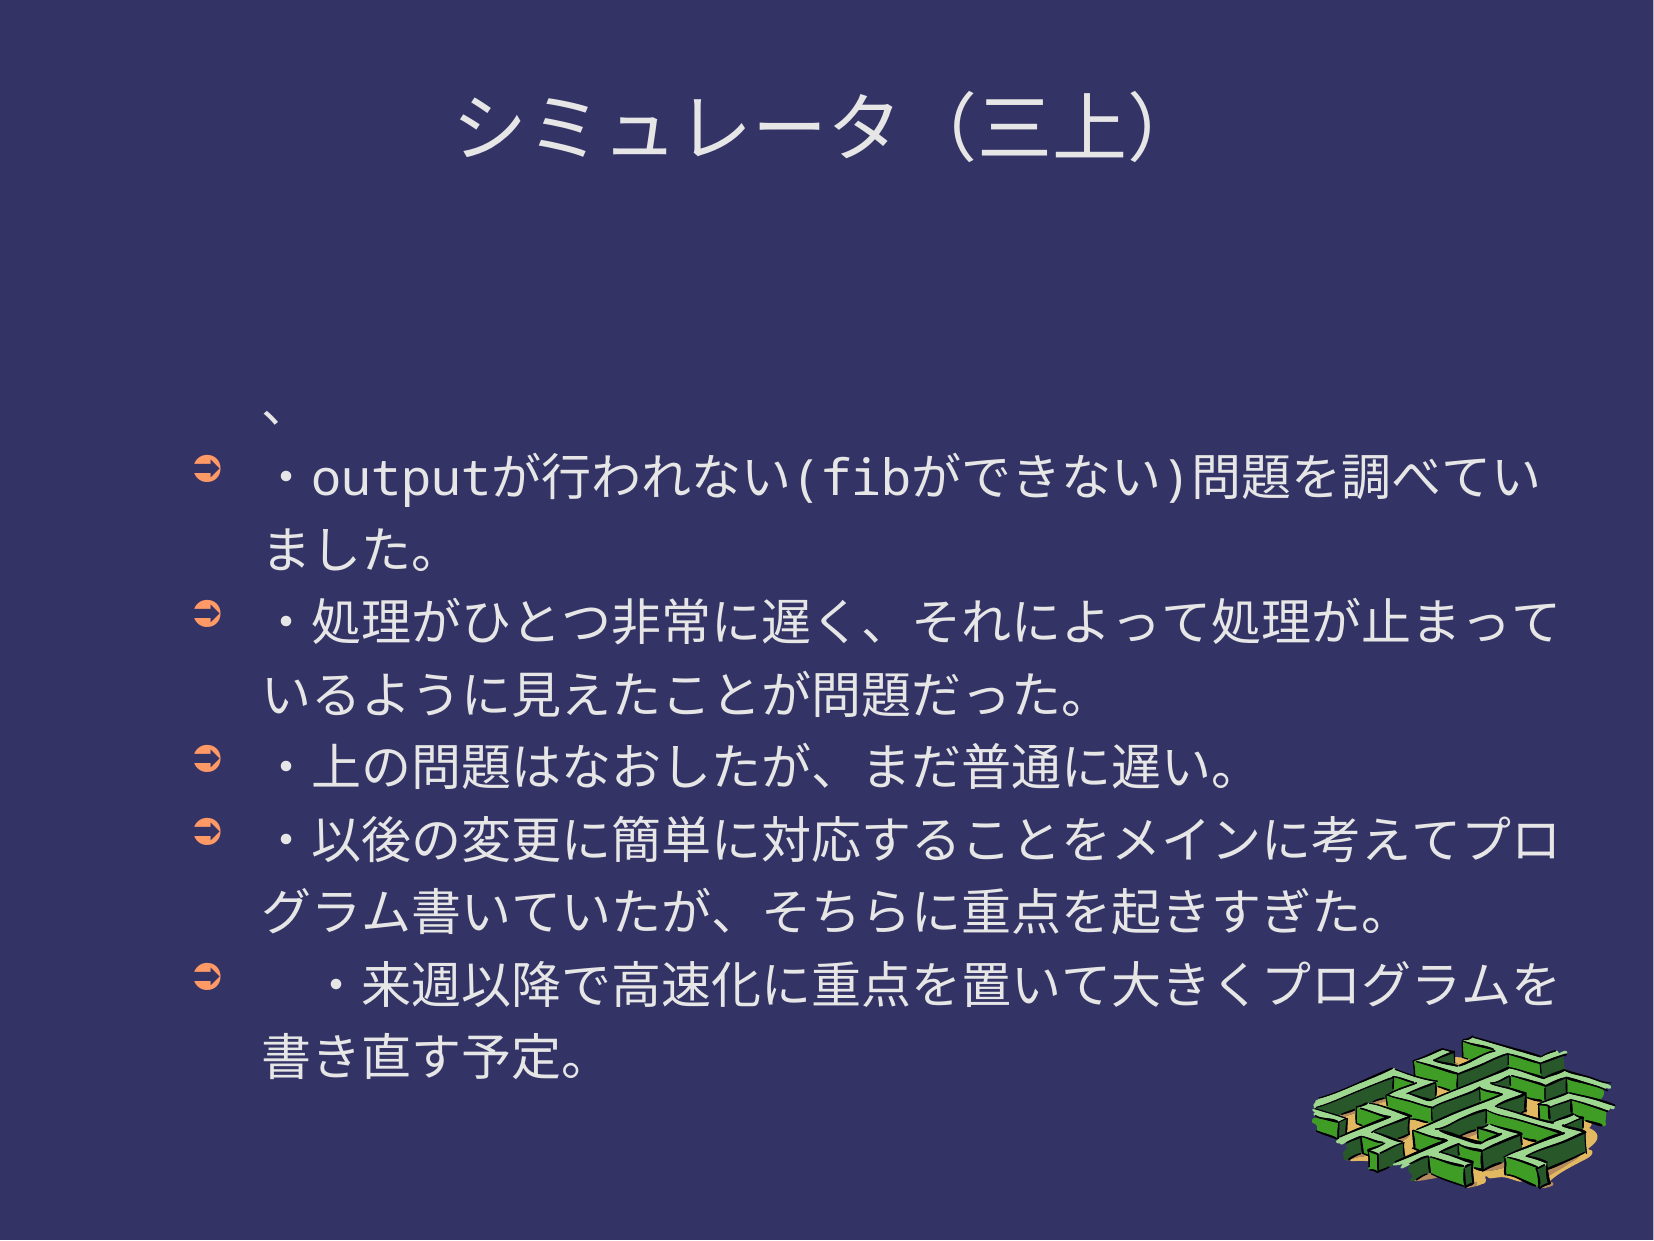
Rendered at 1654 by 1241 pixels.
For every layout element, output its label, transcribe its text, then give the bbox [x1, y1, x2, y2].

list 、 ・outputが行われない(fibができない)問題を調べていました。 ・処理がひとつ非常に遅く、それによって処理が止まっているように見えたことが問題だった。 ・上の問題はなおしたが、まだ普通に遅い。 ・以後の変更に簡単に対応することをメインに考えてプログラム書いていたが、そちらに重点を起きすぎた。 ・来週以降で高速化に重点を置いて大きくプログラムを書き直す予定。 [178, 364, 1570, 1085]
title シミュレータ（三上） [121, 19, 1534, 227]
